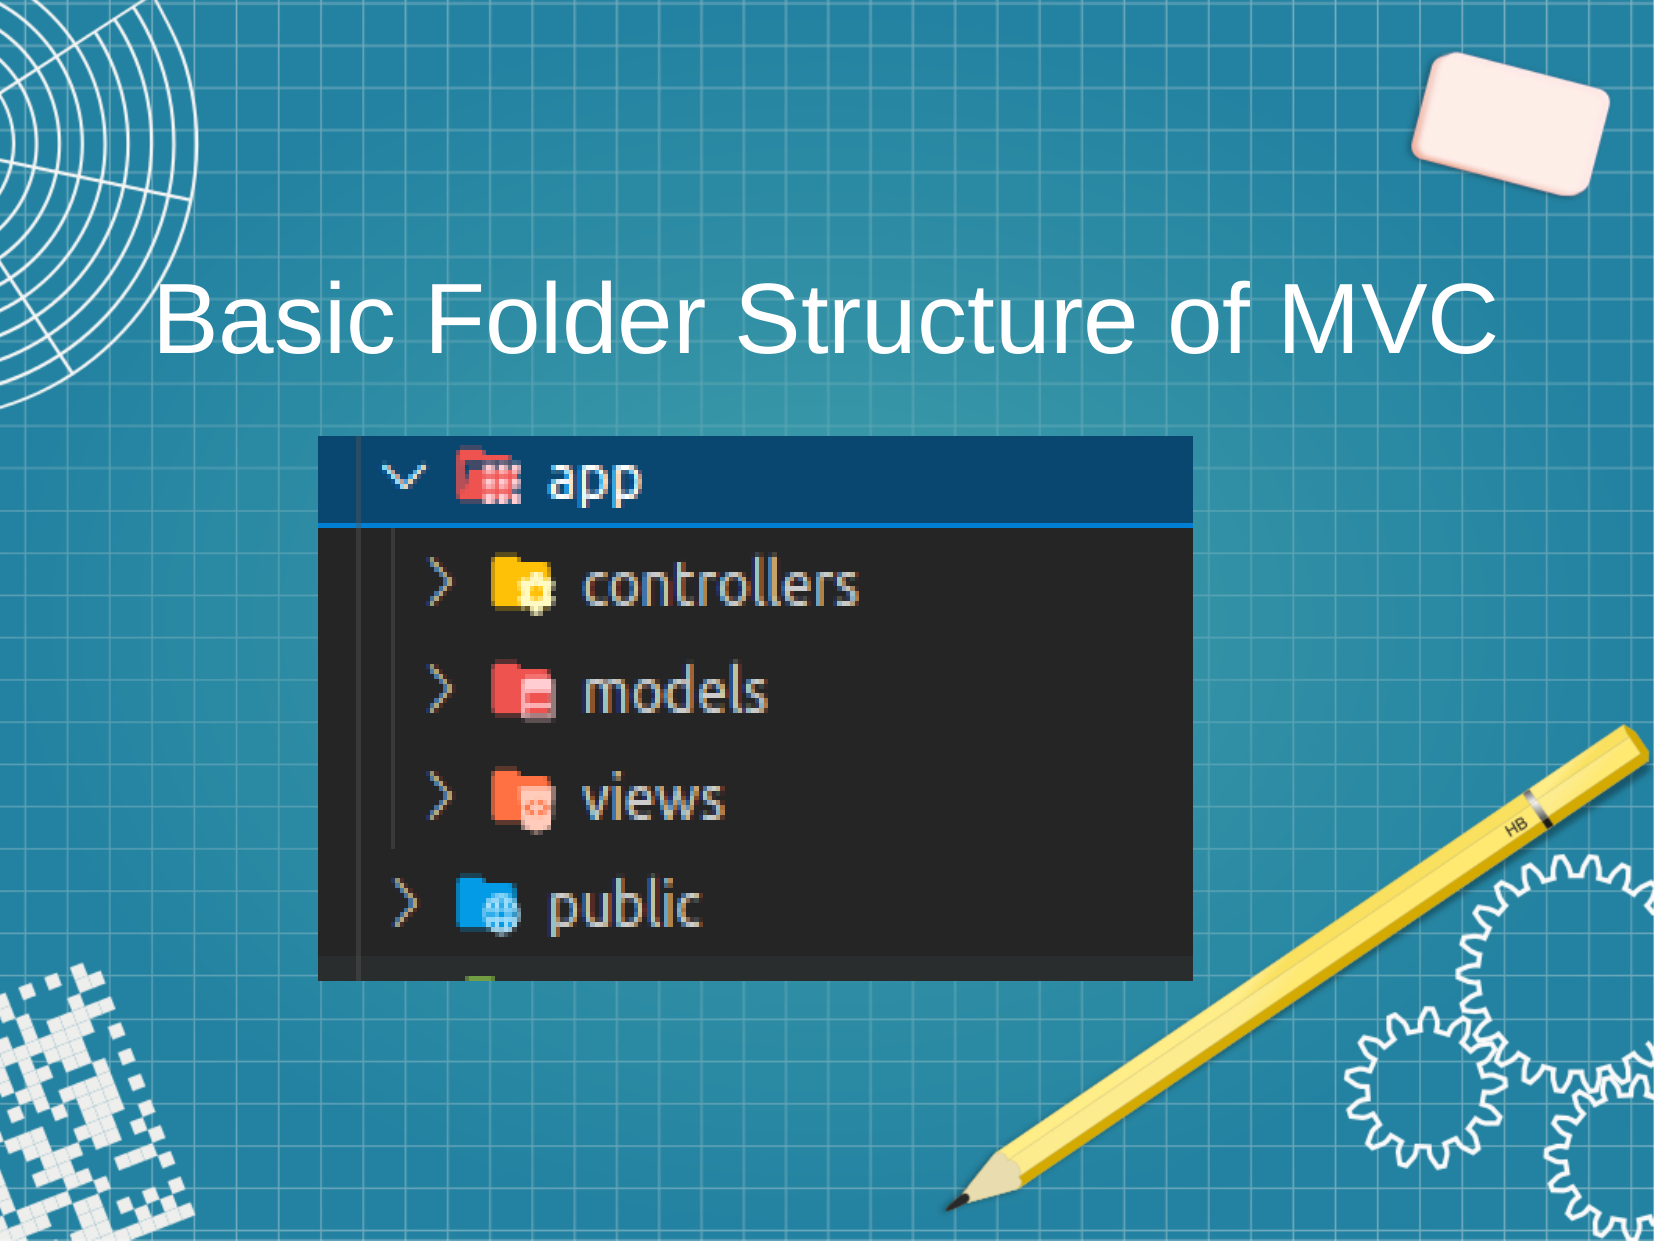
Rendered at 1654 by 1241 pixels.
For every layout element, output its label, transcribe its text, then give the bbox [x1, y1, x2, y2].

picture [0, 0, 1654, 1241]
title Basic Folder Structure of MVC [82, 177, 1571, 461]
